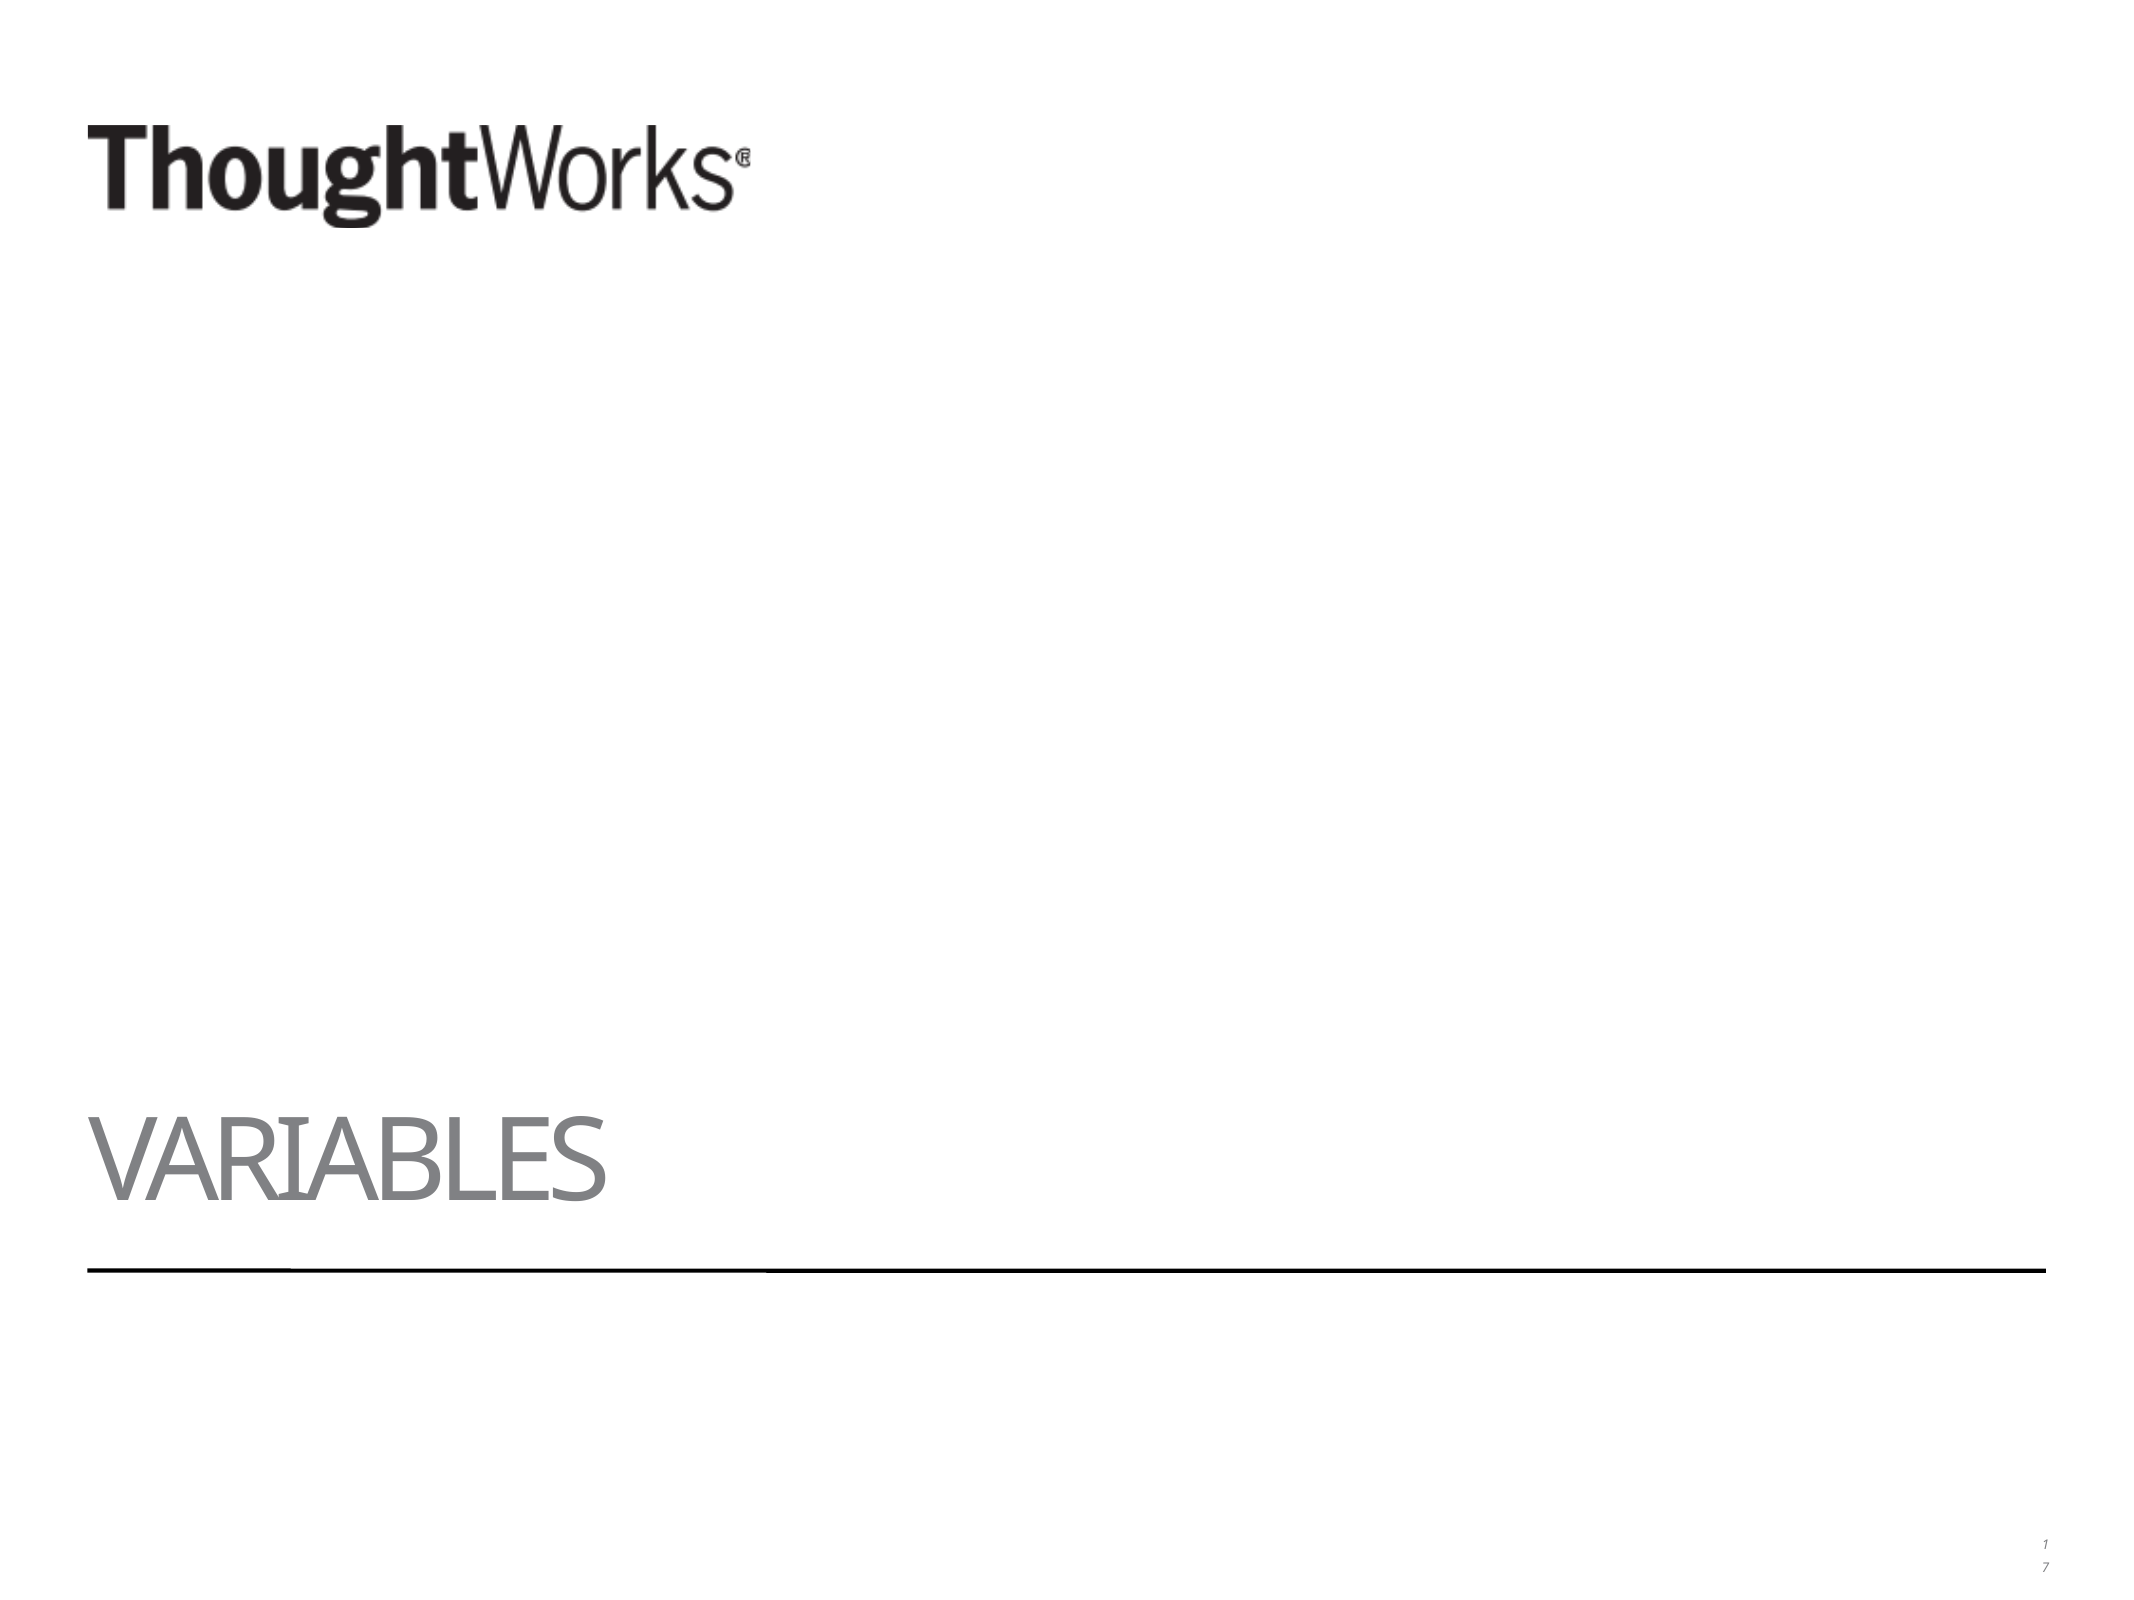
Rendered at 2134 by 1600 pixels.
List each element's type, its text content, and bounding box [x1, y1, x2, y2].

slide_number <number> [2026, 1518, 2071, 1567]
title VARIABLES [88, 313, 2045, 1241]
